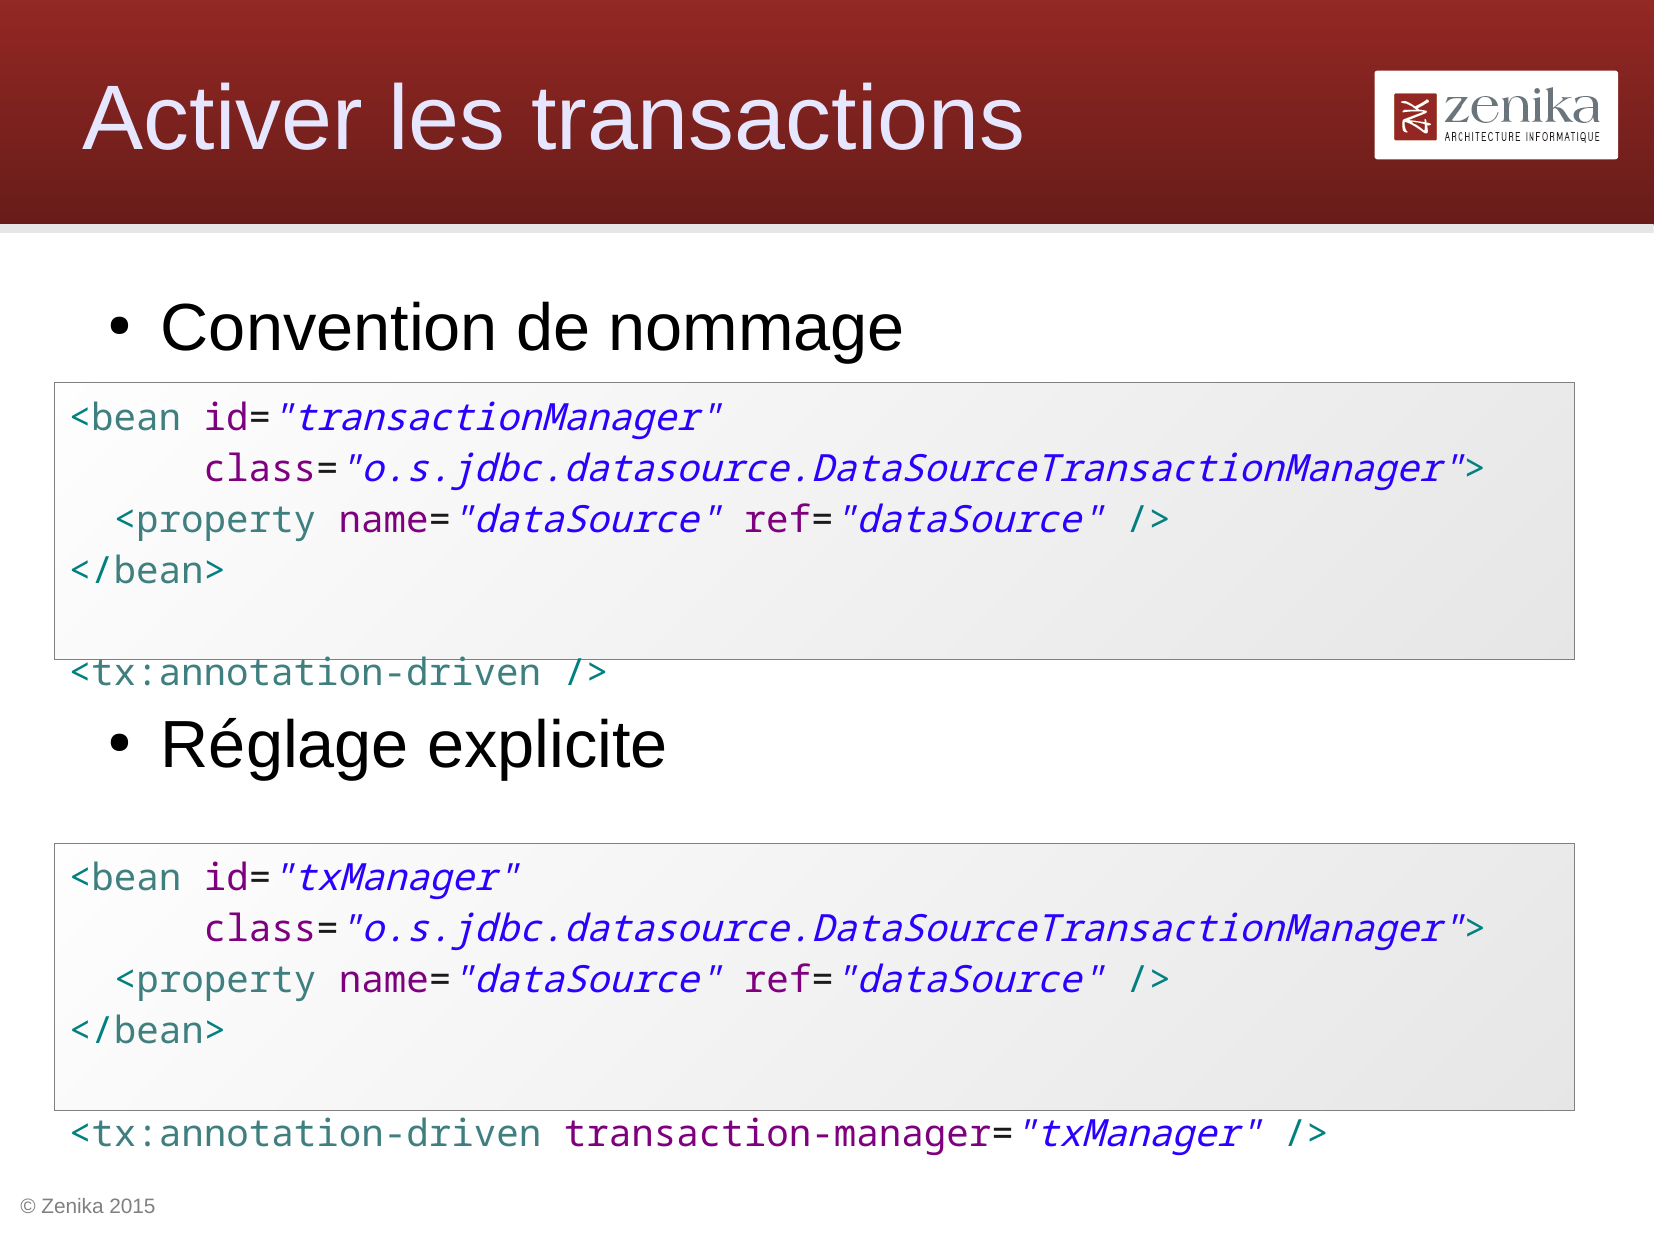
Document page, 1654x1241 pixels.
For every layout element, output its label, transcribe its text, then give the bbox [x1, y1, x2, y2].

picture [1571, 82, 1600, 149]
list Convention de nommage Réglage explicite [90, 660, 1546, 843]
text_box <bean id="txManager" class="o.s.jdbc.datasource.DataSourceTransactionManager"> <property name="dataSource" ref="dataSource" /> </bean> <tx:annotation-driven transaction-manager="txManager" /> [54, 843, 1575, 1111]
list Convention de nommage Réglage explicite [90, 290, 1546, 382]
title Activer les transactions [82, 13, 1571, 222]
text_box <bean id="transactionManager" class="o.s.jdbc.datasource.DataSourceTransactionManager"> <property name="dataSource" ref="dataSource" /> </bean> <tx:annotation-driven /> [54, 382, 1575, 660]
